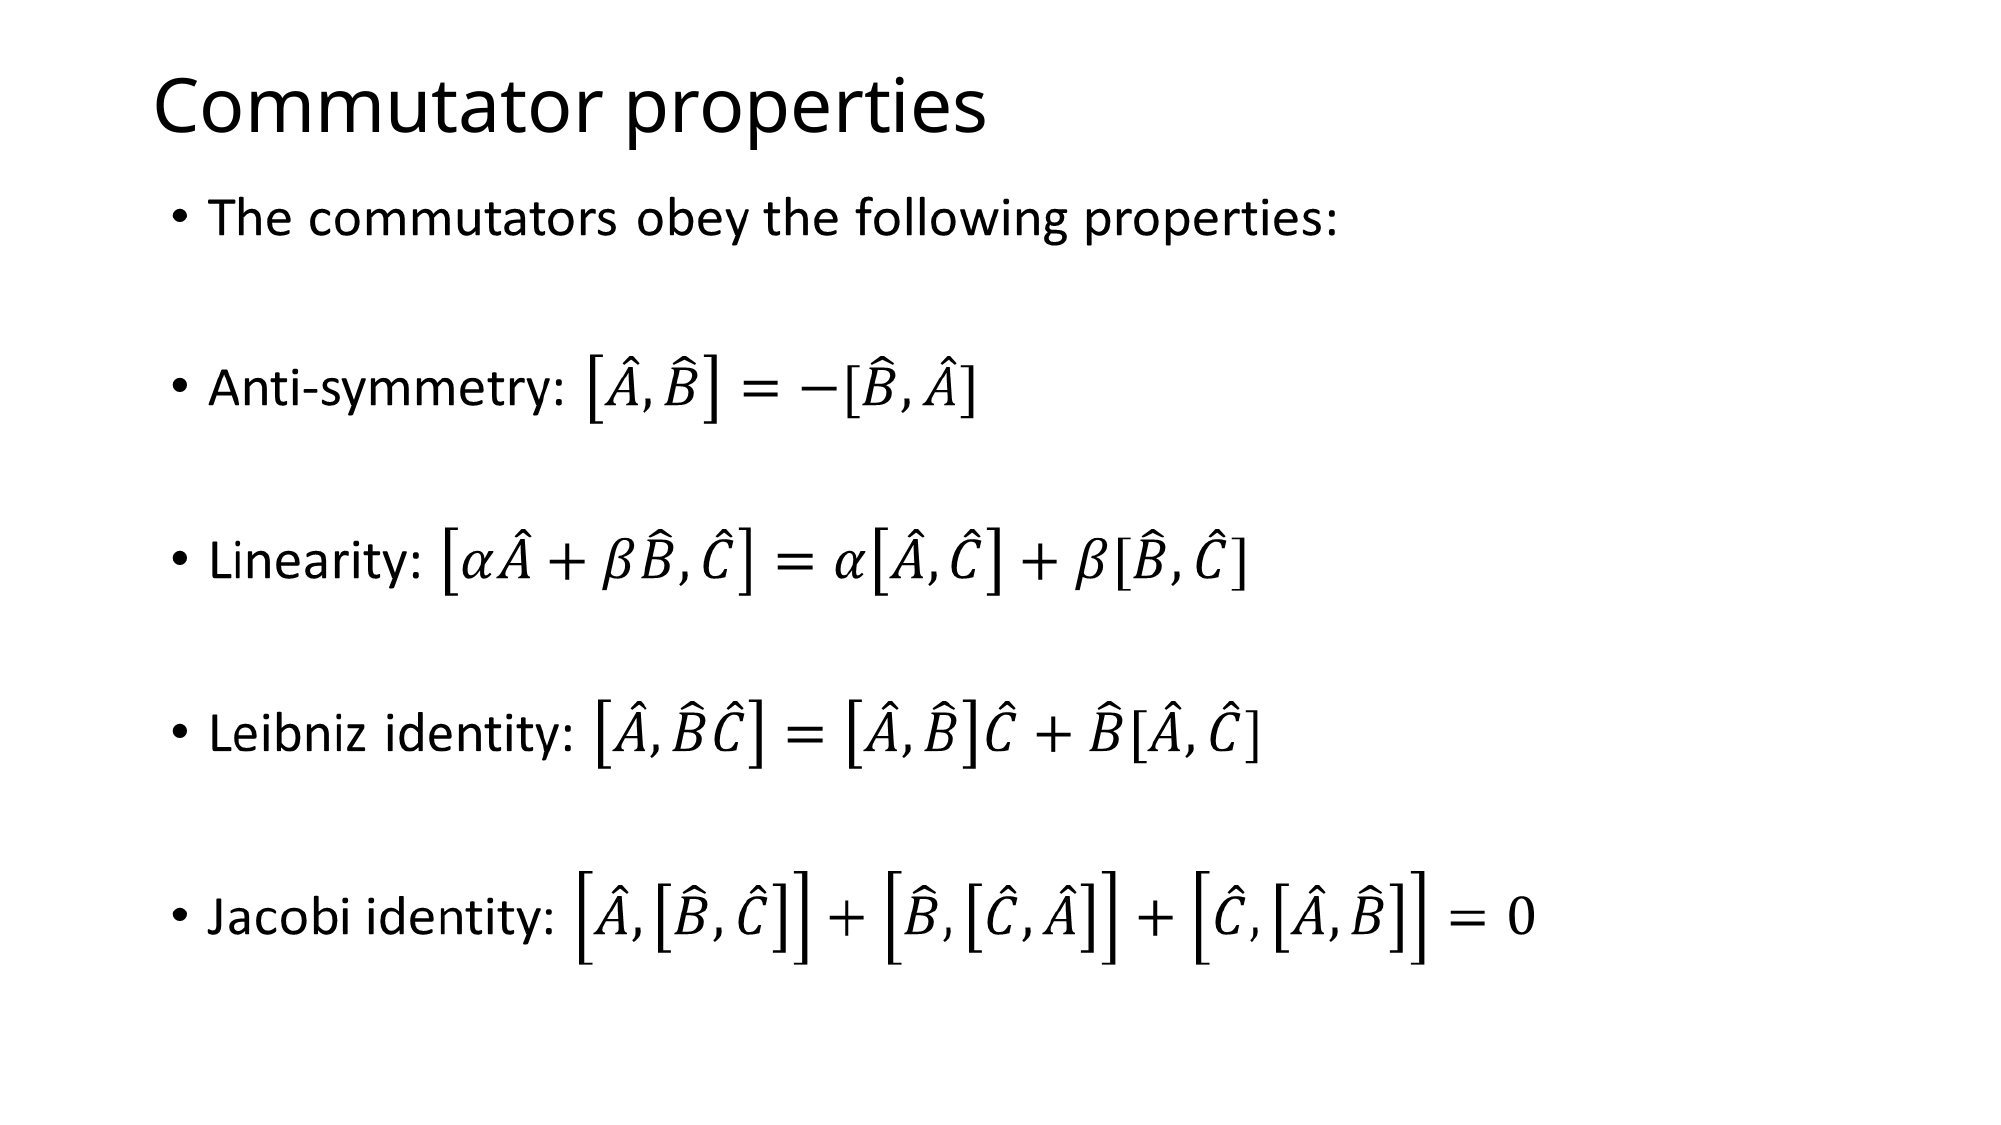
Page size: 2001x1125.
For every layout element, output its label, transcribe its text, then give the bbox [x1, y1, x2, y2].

list [137, 164, 1863, 1018]
title Commutator properties [137, 59, 1863, 164]
